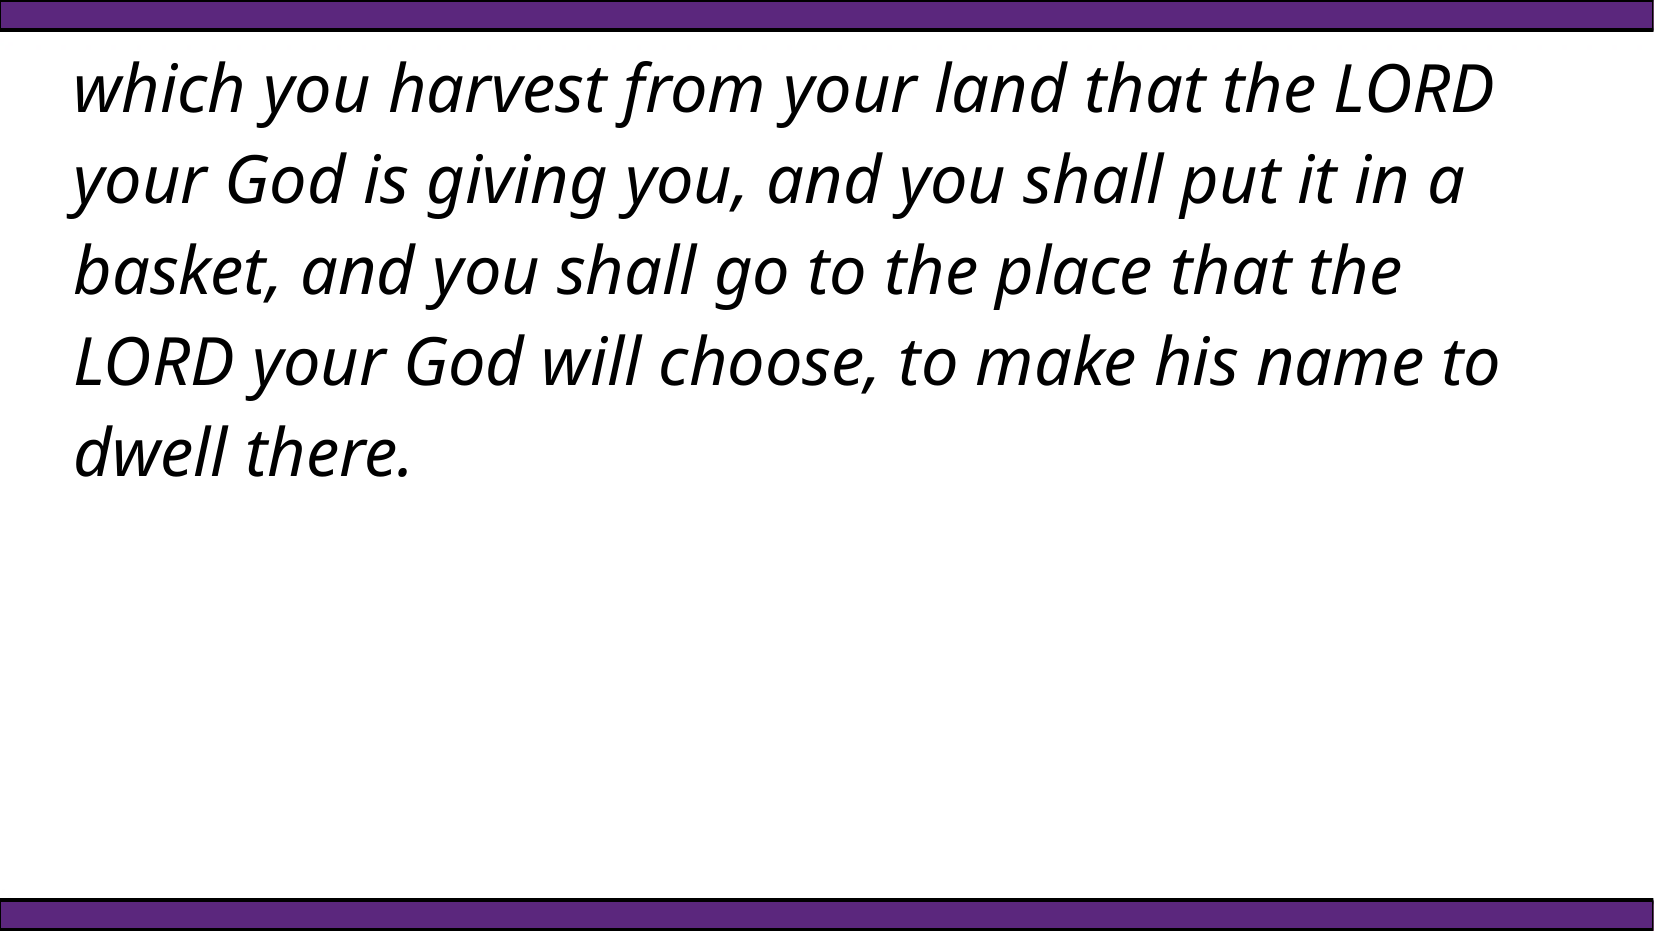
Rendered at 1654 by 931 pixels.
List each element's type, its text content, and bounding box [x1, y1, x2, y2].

text_box [0, 900, 1654, 931]
picture [0, 31, 1654, 900]
text_box [0, 0, 1654, 31]
text_box which you harvest from your land that the LORD your God is giving you, and you shall put it in a basket, and you shall go to the place that the LORD your God will choose, to make his name to dwell there. [58, 34, 1589, 493]
